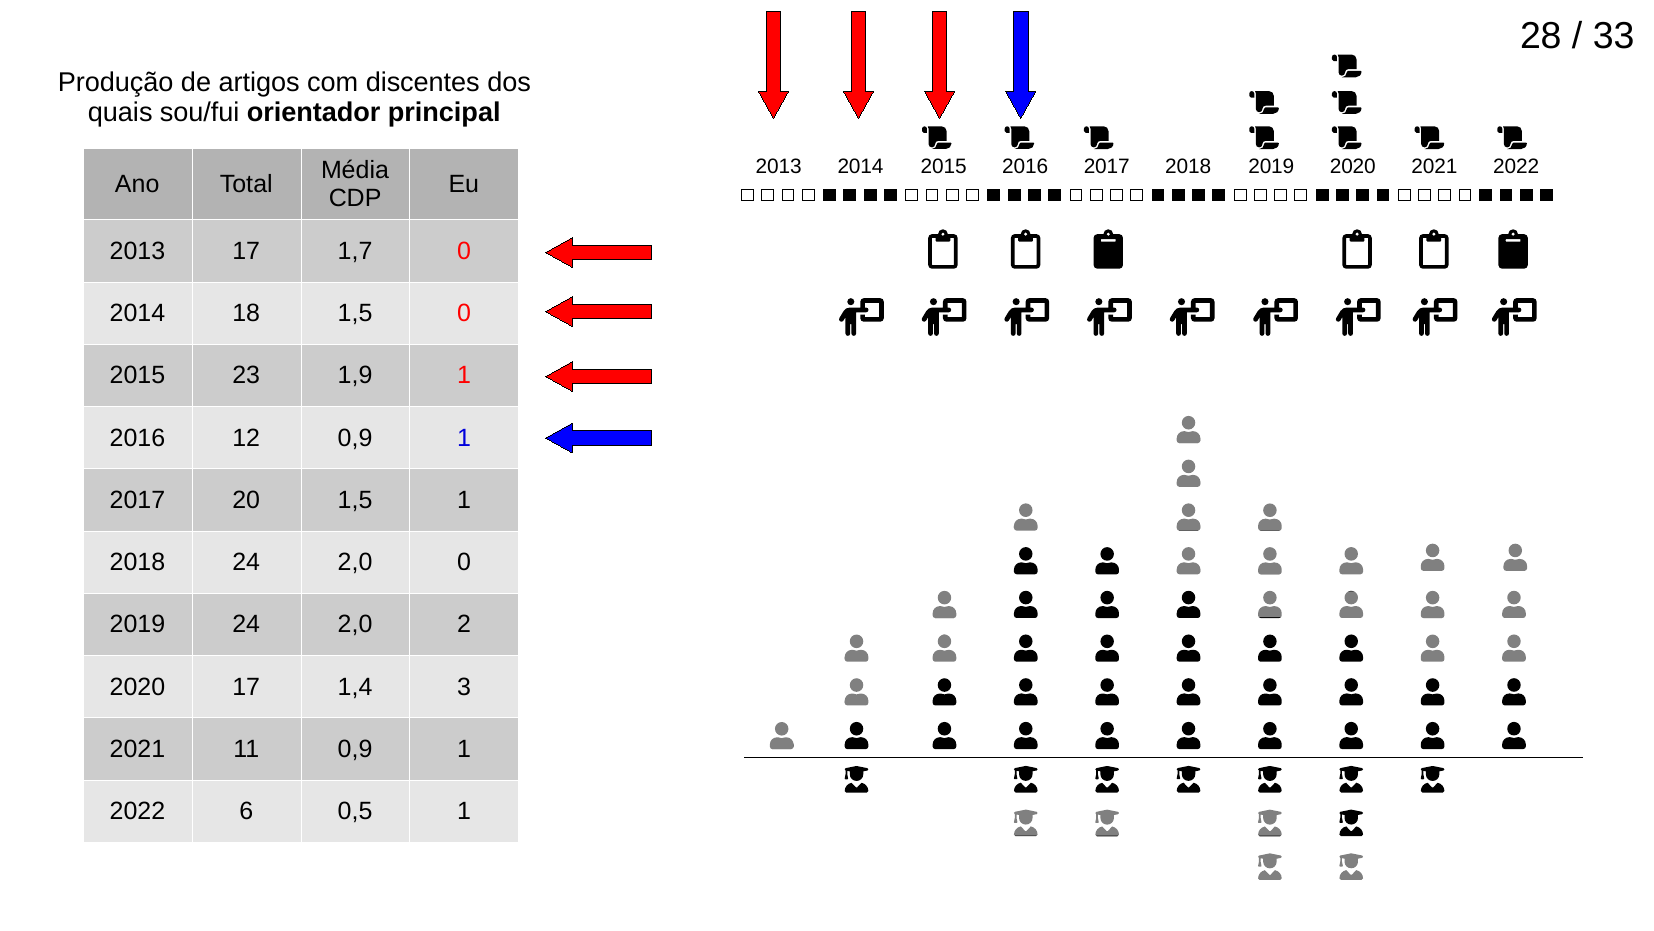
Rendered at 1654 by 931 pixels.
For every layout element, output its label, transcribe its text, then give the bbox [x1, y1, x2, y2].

picture [1249, 89, 1279, 116]
picture [1410, 298, 1458, 336]
text_box [926, 189, 938, 201]
picture [919, 298, 967, 336]
table_cell 1,9 [302, 345, 409, 406]
text_box [1254, 189, 1267, 201]
picture [1258, 766, 1282, 793]
table_cell 2013 [84, 220, 192, 282]
picture [1258, 678, 1282, 706]
text_box [931, 589, 958, 619]
text_box [761, 189, 774, 201]
table_header Total [193, 149, 301, 219]
text_box [1013, 806, 1040, 836]
picture [1013, 634, 1038, 662]
text_box [1336, 189, 1349, 201]
table_cell 17 [193, 656, 301, 717]
text_box [1013, 502, 1040, 532]
text_box [1418, 189, 1431, 201]
text_box [782, 189, 794, 201]
picture [932, 721, 957, 750]
text_box 2016 [987, 147, 1064, 186]
text_box [843, 11, 874, 119]
picture [1331, 52, 1362, 79]
text_box [1093, 806, 1120, 836]
text_box [844, 677, 871, 707]
table_cell 20 [193, 469, 301, 531]
text_box [1398, 189, 1411, 201]
picture [1250, 298, 1299, 336]
text_box [545, 361, 652, 392]
picture [1010, 229, 1041, 269]
picture [1095, 634, 1119, 662]
picture [1013, 678, 1038, 706]
table_cell 2016 [84, 407, 192, 468]
table_cell 12 [193, 407, 301, 468]
table_cell 2019 [84, 594, 192, 655]
picture [1333, 298, 1381, 336]
table_header Média CDP [302, 149, 409, 219]
text_box [1234, 189, 1247, 201]
text_box [545, 423, 652, 453]
picture [1339, 721, 1364, 750]
text_box 2020 [1315, 147, 1391, 186]
table_cell 1,4 [302, 656, 409, 717]
text_box [924, 11, 955, 119]
text_box [1502, 542, 1529, 572]
picture [1249, 124, 1279, 151]
text_box [1274, 189, 1287, 201]
text_box [1174, 458, 1201, 488]
text_box [1500, 189, 1512, 201]
text_box [1420, 634, 1446, 663]
text_box 2019 [1233, 147, 1310, 186]
table_cell 0 [410, 532, 518, 593]
text_box [1090, 189, 1103, 201]
text_box [844, 633, 871, 663]
picture [1095, 678, 1119, 706]
text_box [1338, 591, 1365, 621]
table_cell 2020 [84, 656, 192, 717]
text_box [1294, 189, 1307, 201]
text_box [1005, 11, 1036, 119]
text_box [1459, 189, 1471, 201]
table_cell 0,5 [302, 781, 409, 842]
table_cell 2015 [84, 345, 192, 406]
picture [1339, 678, 1364, 706]
text_box [1028, 189, 1041, 201]
text_box 2015 [905, 147, 982, 186]
picture [1498, 229, 1528, 269]
table_cell 1 [410, 345, 518, 406]
picture [1013, 721, 1038, 750]
text_box [758, 11, 789, 119]
picture [1095, 590, 1119, 619]
text_box [1070, 189, 1082, 201]
table_cell 2,0 [302, 594, 409, 655]
picture [1001, 298, 1050, 336]
picture [1258, 634, 1282, 662]
picture [1095, 721, 1119, 750]
picture [1420, 766, 1445, 793]
text_box [1338, 547, 1365, 576]
picture [1083, 124, 1114, 151]
text_box [946, 189, 959, 201]
table_cell 11 [193, 718, 301, 780]
table_cell 1,5 [302, 283, 409, 344]
text_box [1338, 852, 1365, 882]
text_box [823, 189, 836, 201]
picture [1095, 547, 1119, 575]
picture [844, 766, 869, 793]
text_box [884, 189, 897, 201]
text_box [1540, 189, 1553, 201]
picture [836, 298, 884, 336]
table_header Ano [84, 149, 192, 219]
picture [844, 721, 869, 750]
table_cell 1 [410, 718, 518, 780]
text_box [931, 634, 958, 664]
picture [1342, 229, 1372, 269]
text_box [864, 189, 877, 201]
picture [922, 124, 952, 151]
table_cell 1 [410, 469, 518, 531]
text_box [1110, 189, 1123, 201]
picture [1004, 124, 1035, 151]
picture [1084, 298, 1132, 336]
text_box [1257, 501, 1284, 531]
table_cell 24 [193, 532, 301, 593]
table_cell 3 [410, 656, 518, 717]
text_box 2022 [1478, 147, 1555, 186]
picture [1420, 678, 1445, 706]
text_box [1420, 542, 1446, 572]
picture [1176, 721, 1201, 750]
picture [1331, 89, 1362, 116]
text_box [1174, 414, 1201, 444]
picture [1489, 298, 1537, 336]
table_cell 0 [410, 220, 518, 282]
picture [928, 229, 958, 269]
text_box [1257, 851, 1284, 880]
text_box [1212, 189, 1225, 201]
picture [1414, 124, 1445, 151]
table_cell 2017 [84, 469, 192, 531]
picture [1013, 590, 1038, 618]
table_cell 2022 [84, 781, 192, 842]
text_box [545, 237, 652, 268]
text_box [1501, 634, 1528, 663]
picture [1176, 590, 1201, 618]
text_box [1130, 189, 1143, 201]
text_box 2018 [1150, 147, 1227, 186]
text_box [1479, 189, 1492, 201]
text_box [1257, 545, 1284, 575]
text_box 2017 [1068, 147, 1145, 186]
picture [1095, 766, 1119, 793]
text_box [1008, 189, 1021, 201]
text_box [987, 189, 1000, 201]
picture [1176, 765, 1201, 793]
text_box [1377, 189, 1389, 201]
table_cell 18 [193, 283, 301, 344]
picture [1497, 124, 1527, 151]
table_cell 24 [193, 594, 301, 655]
text_box [741, 189, 754, 201]
picture [1167, 298, 1215, 336]
table_cell 2 [410, 594, 518, 655]
table_cell 23 [193, 345, 301, 406]
picture [1420, 721, 1445, 750]
text_box [843, 189, 856, 201]
table_cell 0,9 [302, 407, 409, 468]
picture [1176, 634, 1201, 662]
table_cell 17 [193, 220, 301, 282]
picture [1013, 765, 1038, 793]
picture [932, 678, 957, 706]
picture [1331, 124, 1362, 151]
text_box [802, 189, 815, 201]
text_box [1048, 189, 1061, 201]
table_cell 1,7 [302, 220, 409, 282]
table_cell 1 [410, 781, 518, 842]
picture [1339, 809, 1364, 837]
text_box [1174, 546, 1201, 576]
text_box [1420, 590, 1446, 619]
picture [1339, 634, 1364, 662]
text_box [1192, 189, 1205, 201]
text_box [966, 189, 979, 201]
table_cell 0 [410, 283, 518, 344]
table_cell 6 [193, 781, 301, 842]
table_cell 2014 [84, 283, 192, 344]
text_box [905, 189, 918, 201]
text_box [1257, 806, 1284, 836]
table_cell 1,5 [302, 469, 409, 531]
table_cell 2,0 [302, 532, 409, 593]
picture [1339, 765, 1364, 793]
picture [1419, 229, 1449, 269]
table_cell 2021 [84, 718, 192, 780]
text_box 2014 [822, 147, 899, 186]
text_box 2013 [740, 147, 817, 186]
text_box [767, 720, 794, 750]
text_box [1520, 189, 1533, 201]
text_box 2021 [1396, 147, 1473, 186]
text_box [1257, 588, 1284, 618]
text_box [1501, 590, 1528, 619]
table_header Eu [410, 149, 518, 219]
table_cell 0,9 [302, 718, 409, 780]
table_cell 1 [410, 407, 518, 468]
picture [1093, 229, 1124, 269]
text_box Produção de artigos com discentes dos quais sou/fui orientador principal [43, 59, 563, 135]
picture [1258, 721, 1282, 750]
text_box [1438, 189, 1451, 201]
picture [1176, 678, 1201, 706]
text_box [545, 296, 652, 327]
picture [1013, 547, 1038, 575]
text_box [1316, 189, 1329, 201]
table_cell 2018 [84, 532, 192, 593]
picture [1502, 721, 1526, 750]
text_box [1356, 189, 1369, 201]
text_box [1172, 189, 1185, 201]
text_box [1174, 501, 1201, 531]
text_box <number> / 33 [1375, 0, 1654, 71]
text_box [1152, 189, 1164, 201]
picture [1502, 678, 1526, 706]
